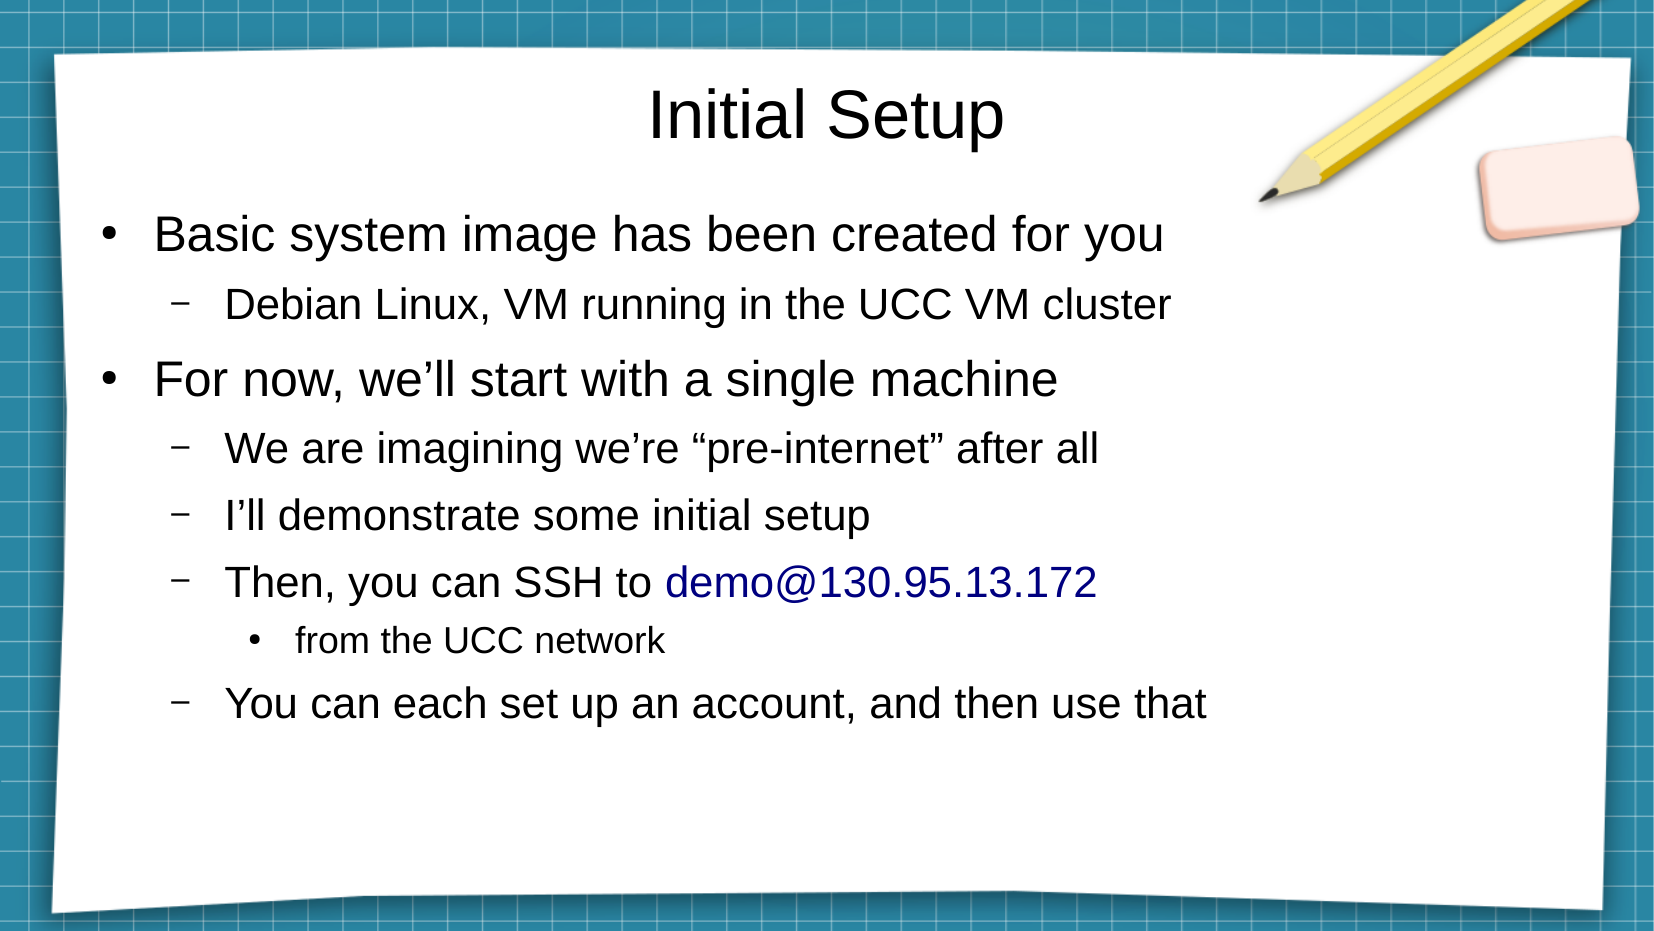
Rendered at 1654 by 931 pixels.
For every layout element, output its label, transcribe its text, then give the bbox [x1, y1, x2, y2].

list Basic system image has been created for you Debian Linux, VM running in the UCC VM cluster For now, we’ll start with a single machine We are imagining we’re “pre-internet” after all I’ll demonstrate some initial setup Then, you can SSH to demo@130.95.13.172 from the UCC network You can each set up an account, and then use that [82, 206, 1571, 747]
title Initial Setup [82, 37, 1571, 193]
picture [0, 0, 1654, 931]
